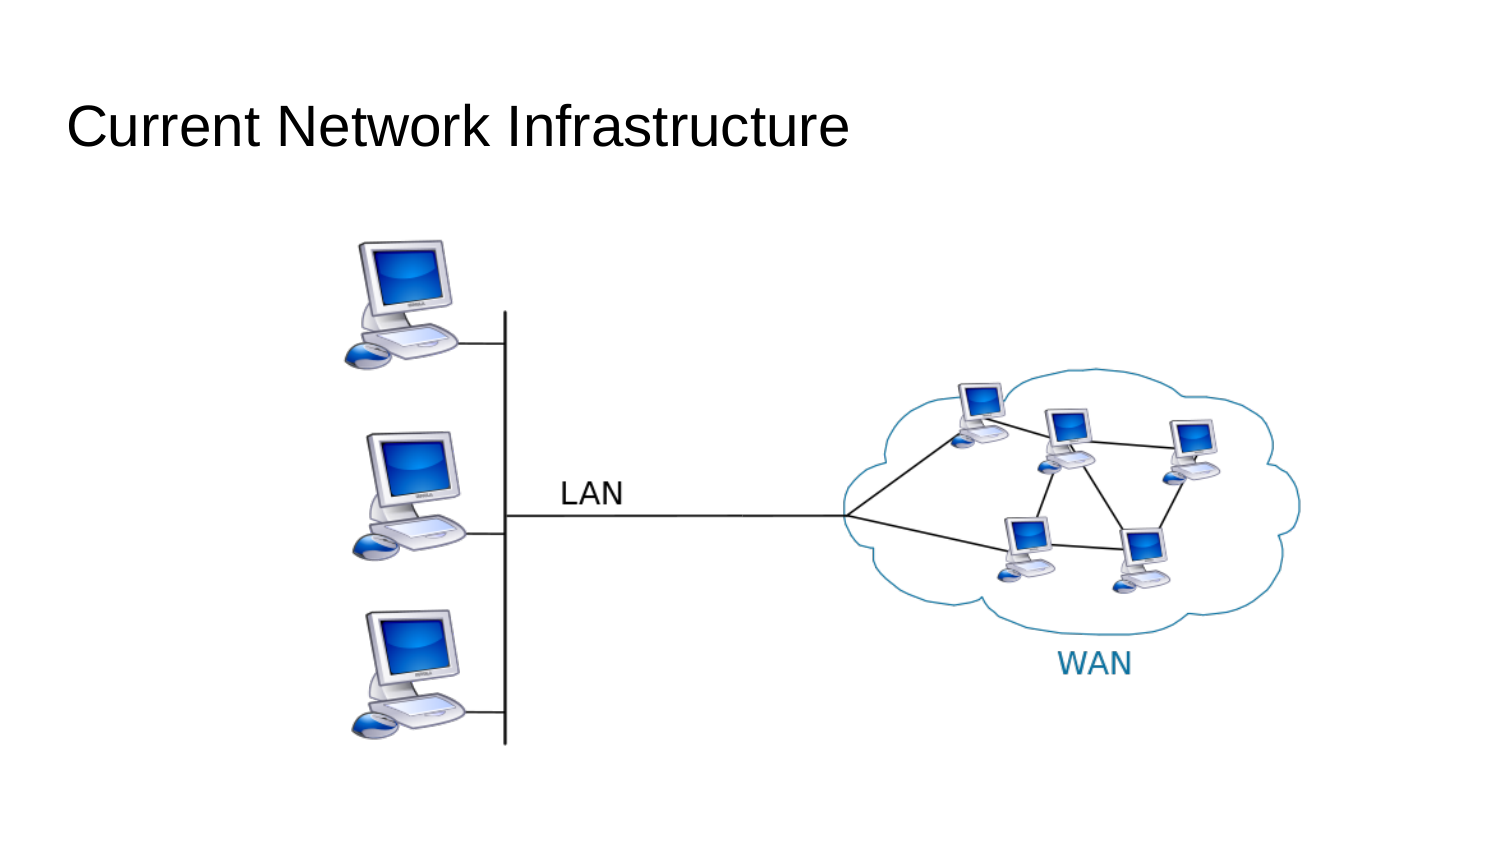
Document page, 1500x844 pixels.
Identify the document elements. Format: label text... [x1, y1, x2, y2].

picture [239, 166, 1357, 844]
title Current Network Infrastructure [51, 72, 1449, 167]
